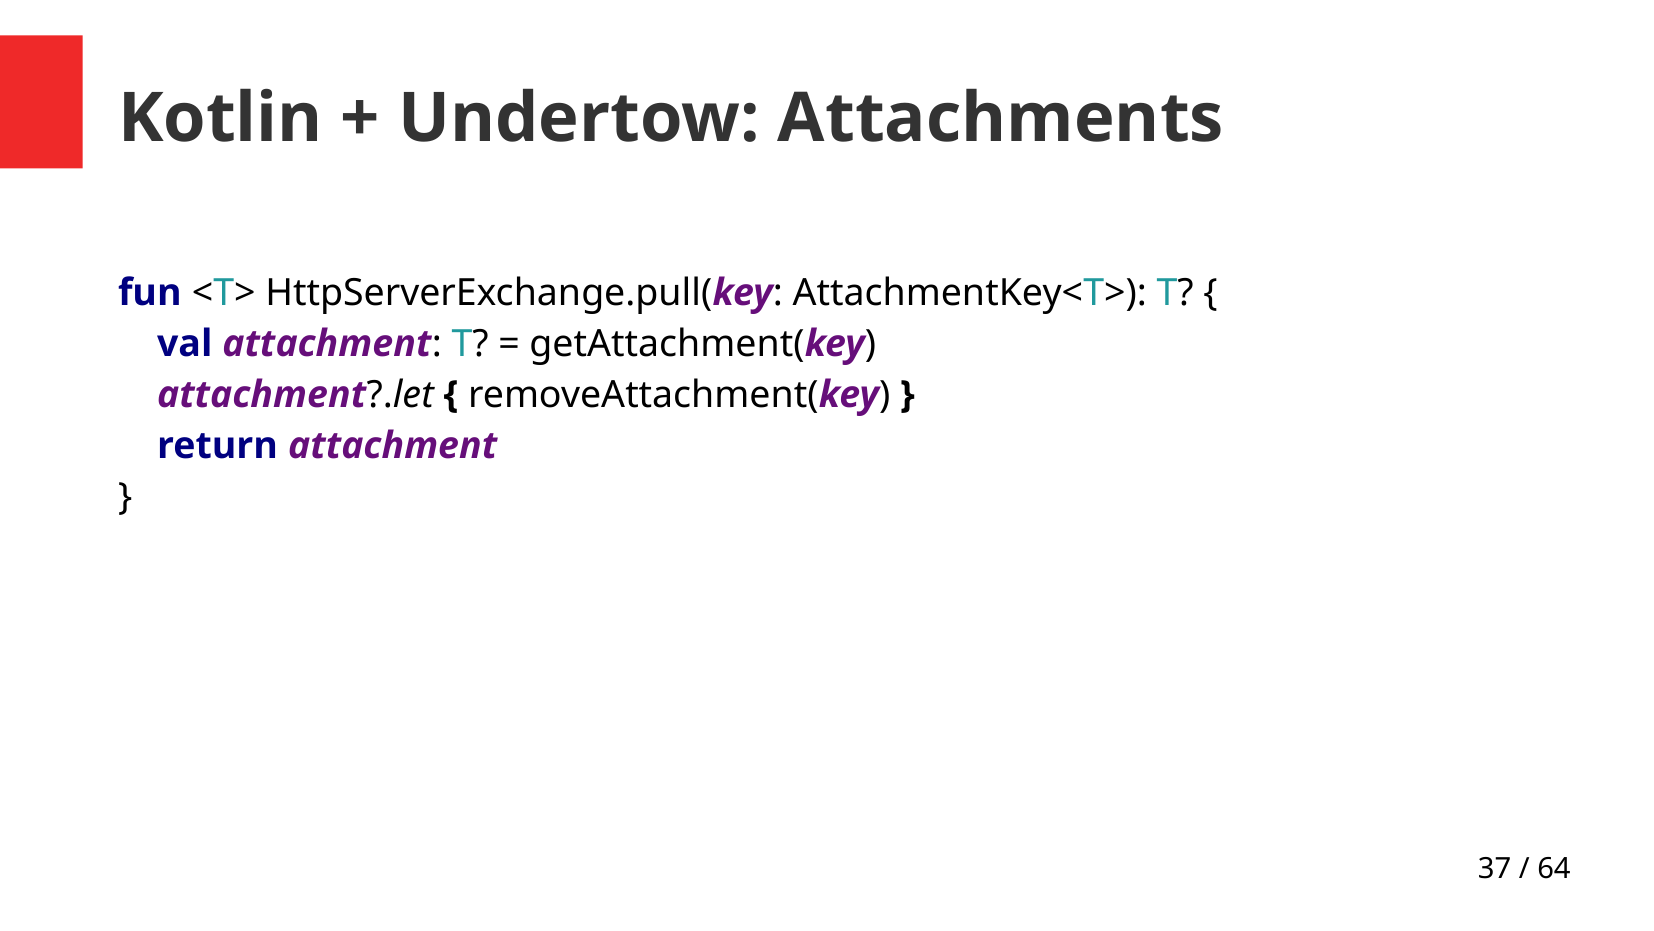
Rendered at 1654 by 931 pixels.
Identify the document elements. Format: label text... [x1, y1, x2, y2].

list fun <T> HttpServerExchange.pull(key: AttachmentKey<T>): T? { val attachment: T? = getAttachment(key) attachment?.let { removeAttachment(key) } return attachment } [118, 265, 1536, 806]
title Kotlin + Undertow: Attachments [118, 37, 1571, 193]
